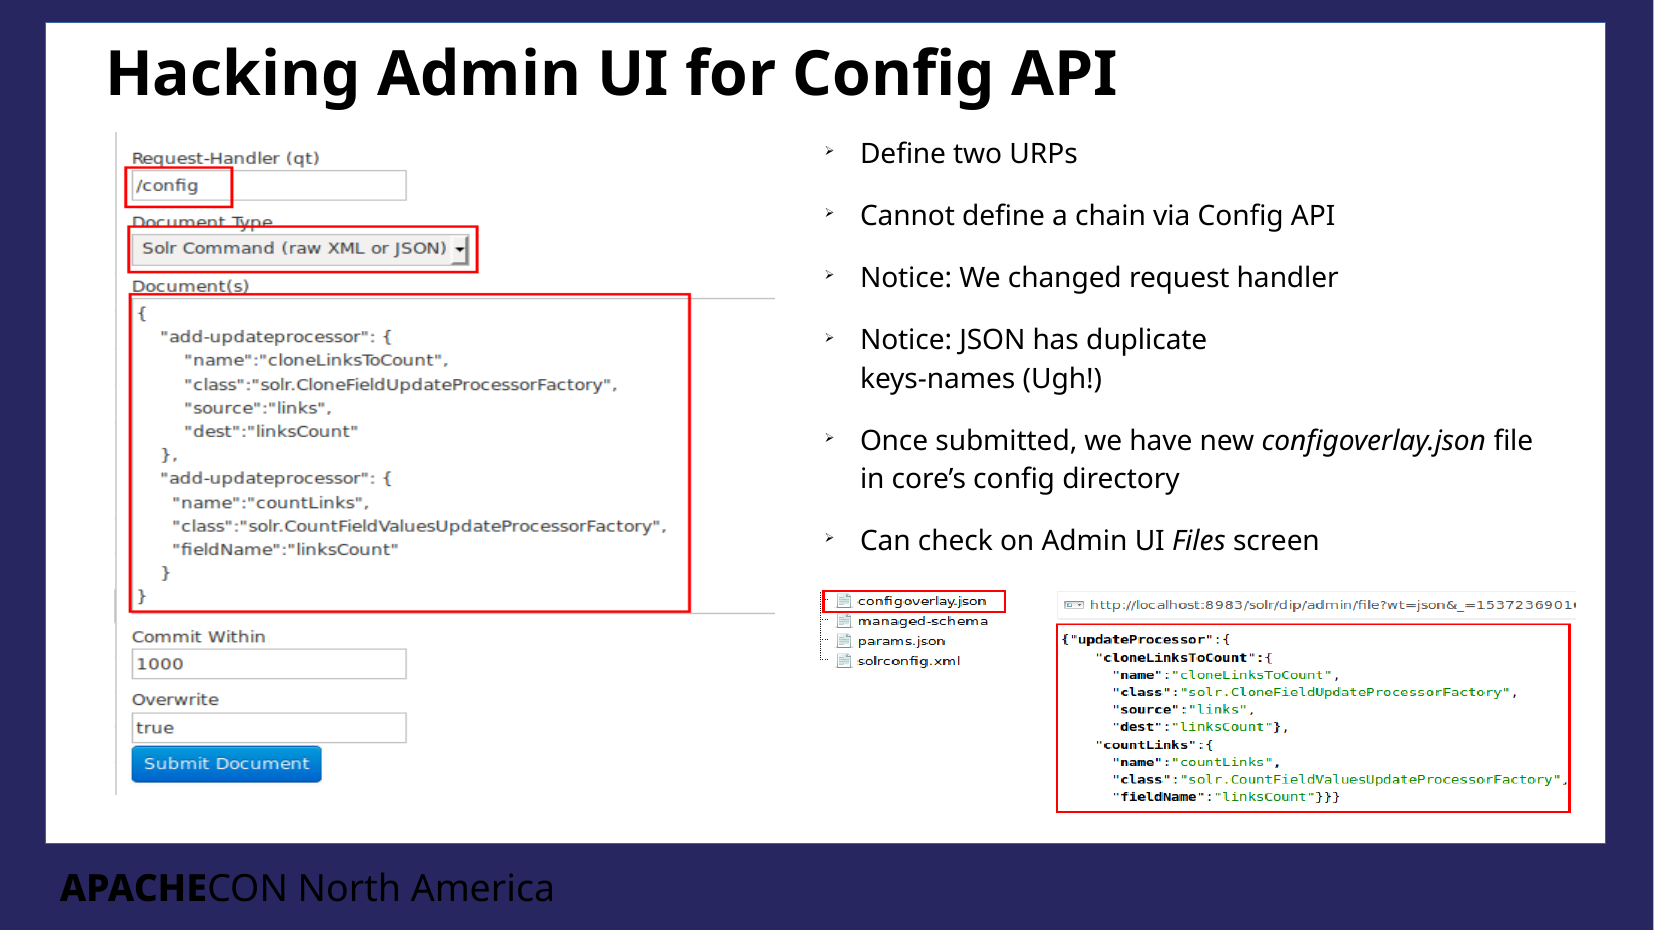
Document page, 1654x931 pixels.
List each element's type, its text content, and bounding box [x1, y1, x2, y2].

picture [807, 584, 1576, 815]
title Hacking Admin UI for Config API [105, 32, 1546, 110]
picture [114, 132, 775, 795]
text_box Define two URPs Cannot define a chain via Config API Notice: We changed request handler Notice: JSON has duplicate keys-names (Ugh!) Once submitted, we have new configoverlay.json file in core’s config directory Can check on Admin UI Files screen [809, 125, 1576, 571]
